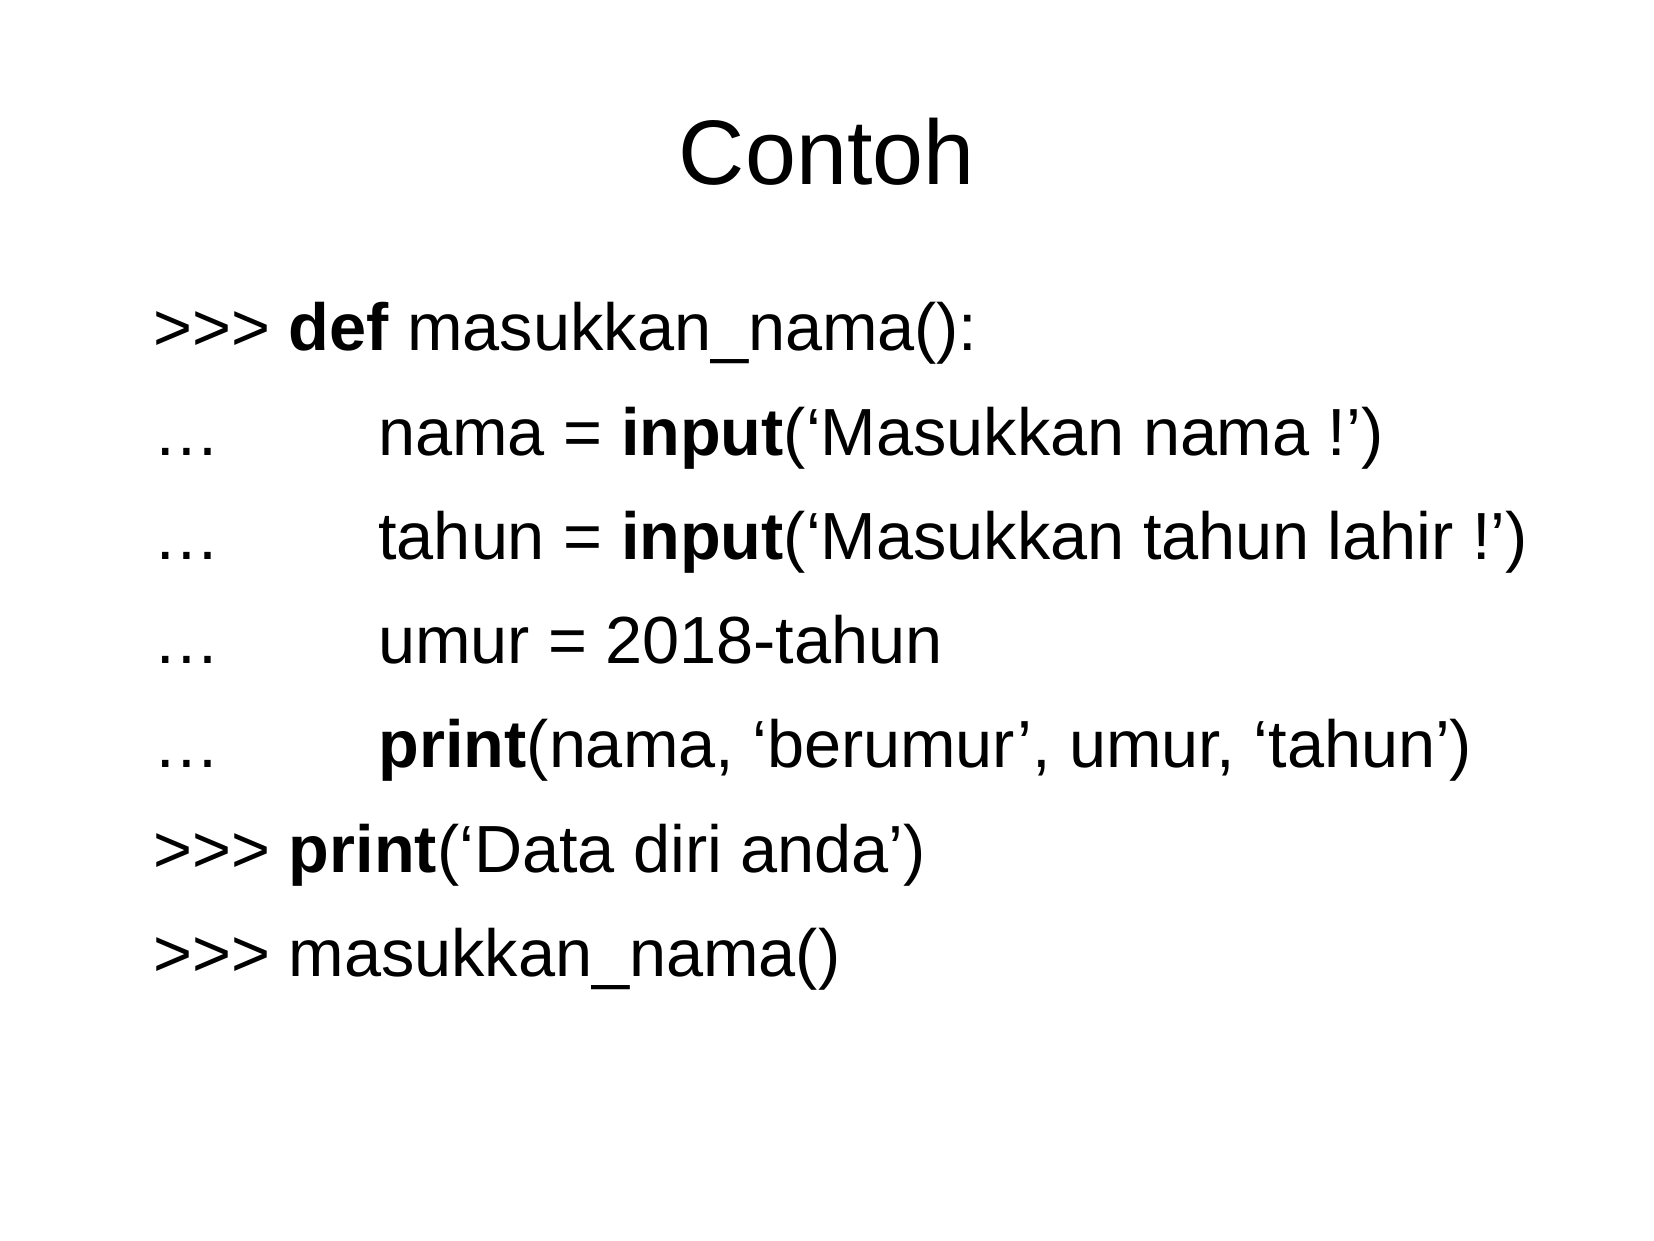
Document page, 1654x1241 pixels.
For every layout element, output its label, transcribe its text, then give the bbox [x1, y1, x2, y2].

title Contoh [82, 49, 1571, 257]
list >>> def masukkan_nama(): … nama = input(‘Masukkan nama !’) … tahun = input(‘Masukkan tahun lahir !’) … umur = 2018-tahun … print(nama, ‘berumur’, umur, ‘tahun’) >>> print(‘Data diri anda’) >>> masukkan_nama() [82, 290, 1571, 1010]
